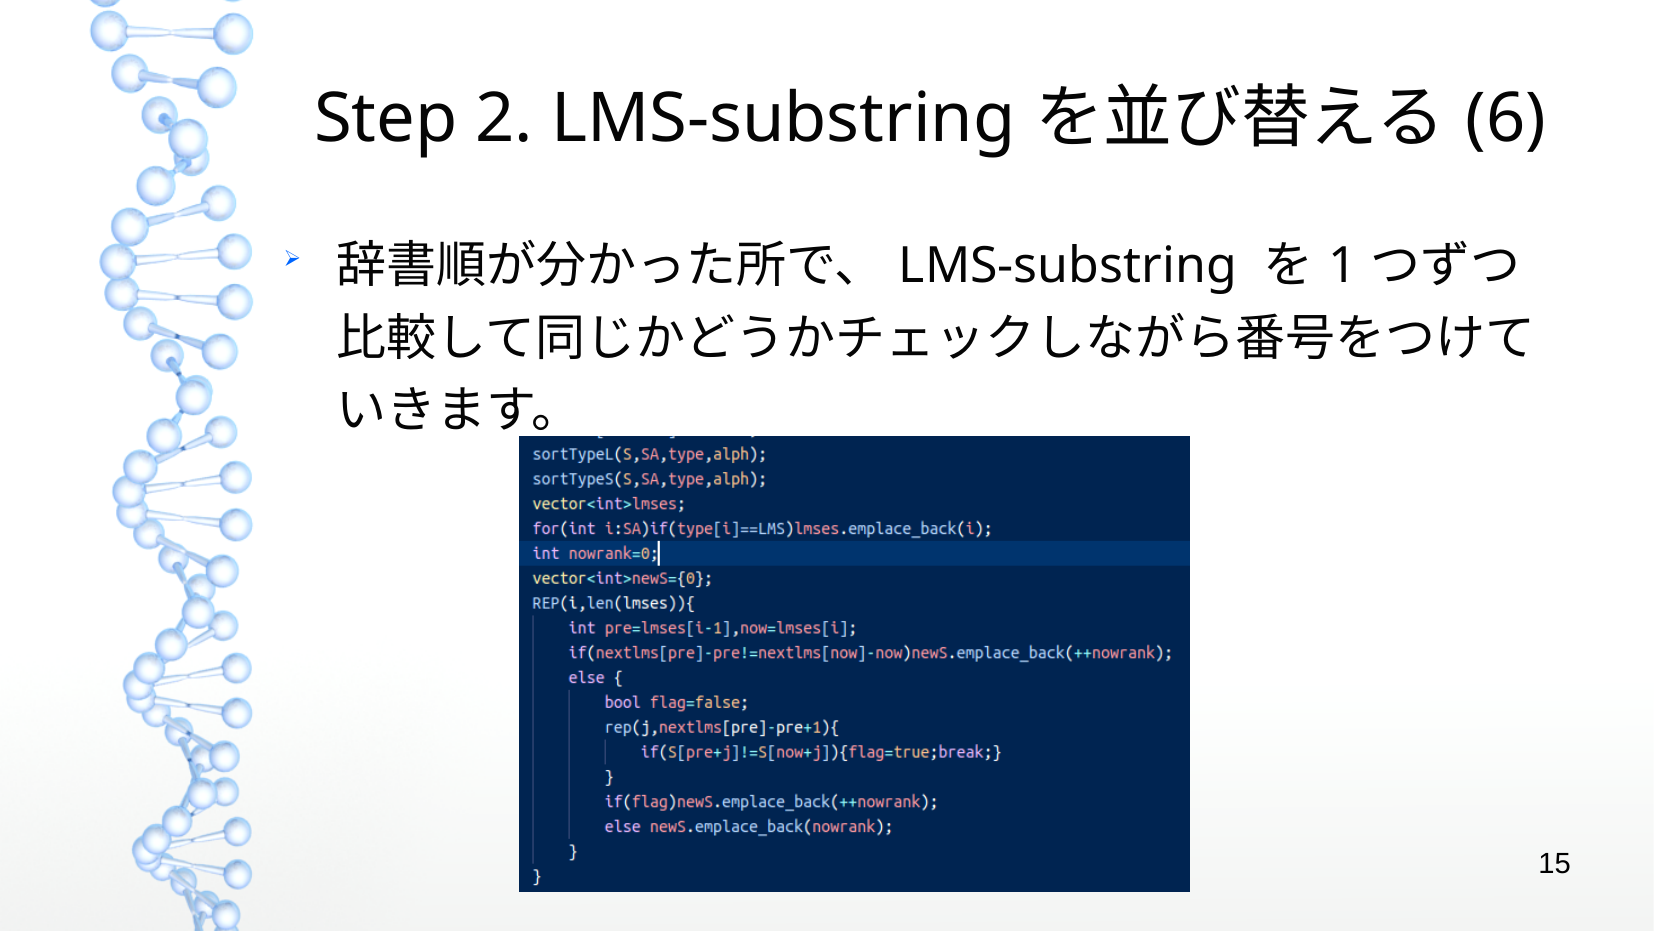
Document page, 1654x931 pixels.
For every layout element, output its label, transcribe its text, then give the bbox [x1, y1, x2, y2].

picture [0, 0, 1654, 931]
title Step 2. LMS-substringを並び替える(6) [265, 35, 1595, 189]
list 辞書順が分かった所で、LMS-substring を1つずつ 比較して同じかどうかチェックしながら番号をつけて いきます。 [265, 224, 1595, 764]
